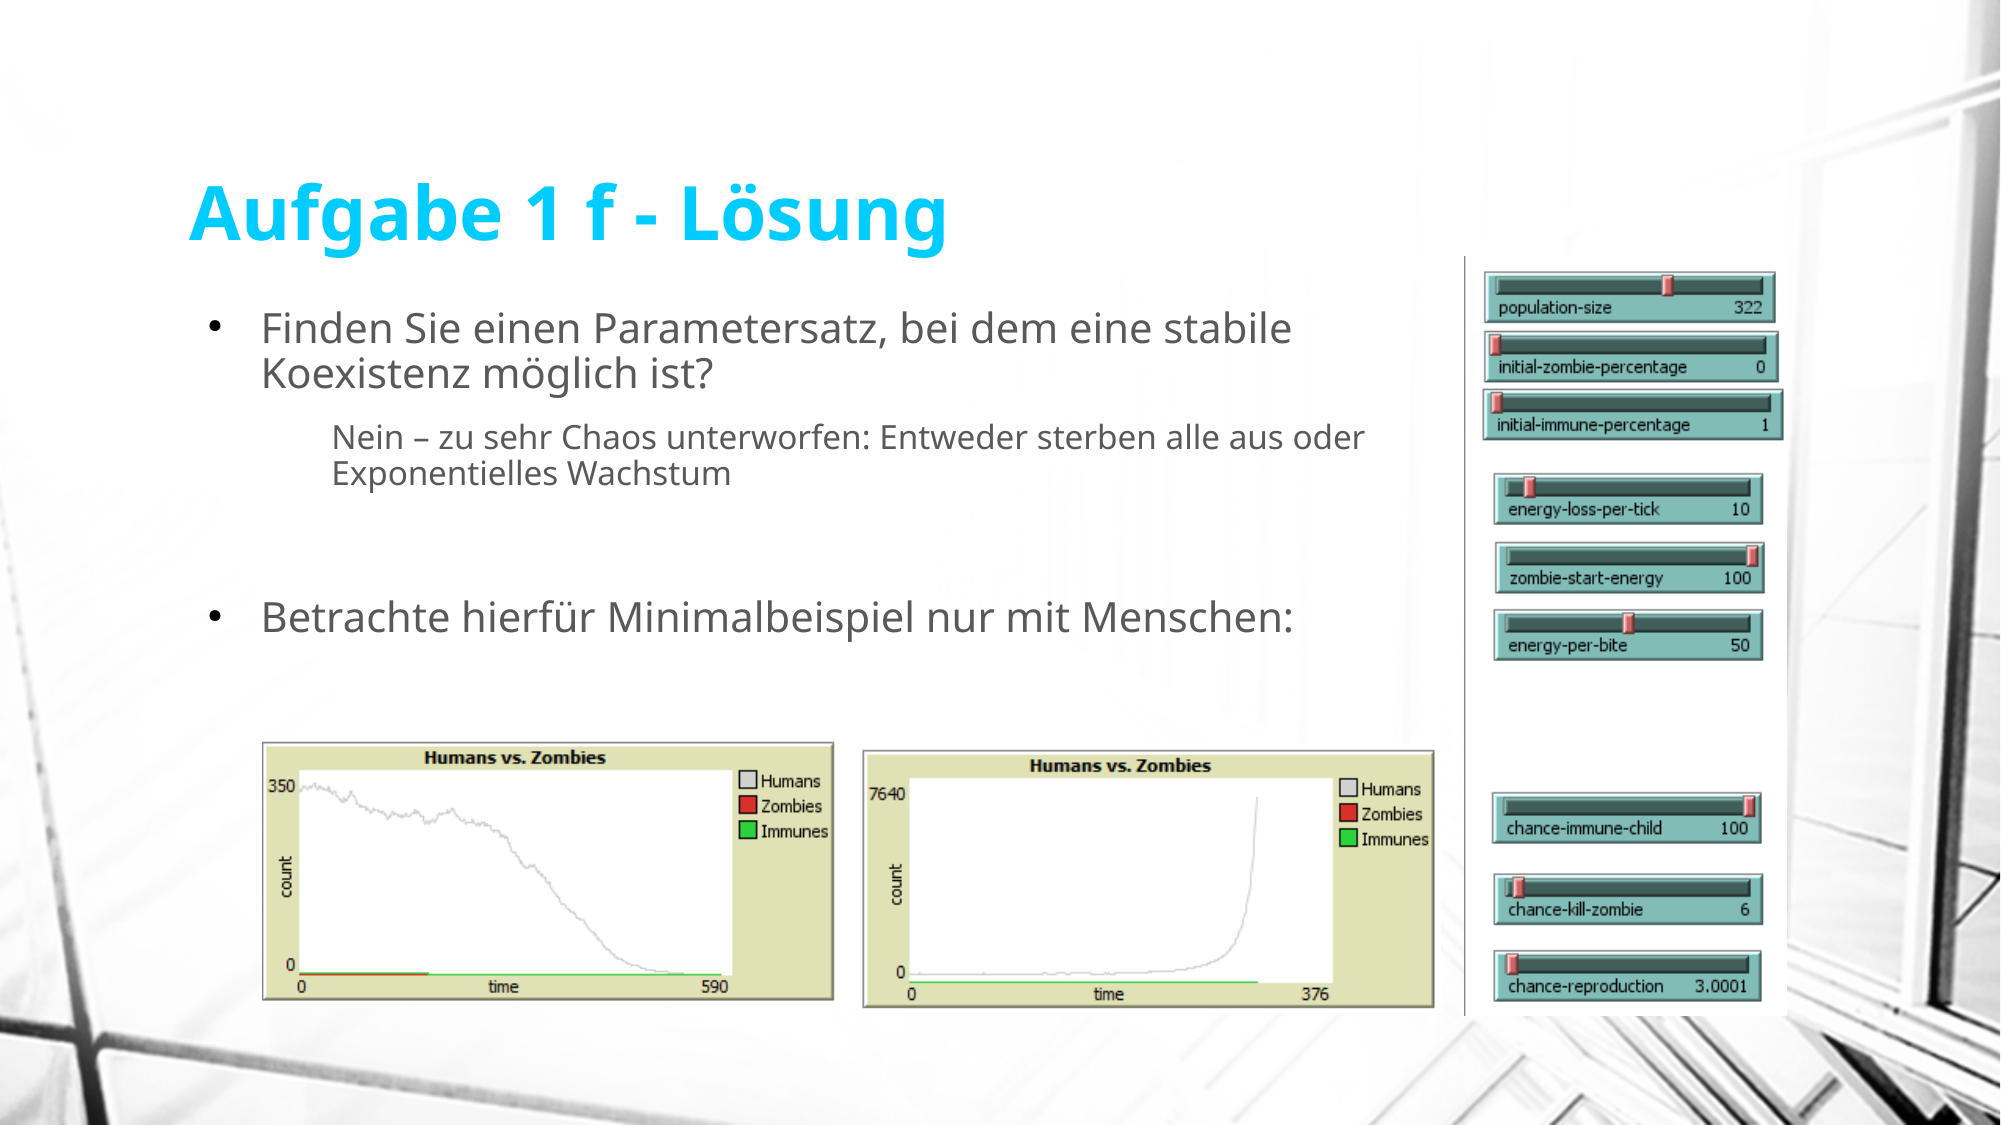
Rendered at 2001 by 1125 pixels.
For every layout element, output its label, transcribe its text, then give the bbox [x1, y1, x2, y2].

title Aufgabe 1 f - Lösung [174, 87, 1831, 263]
picture [0, 0, 2001, 1125]
list Finden Sie einen Parametersatz, bei dem eine stabile Koexistenz möglich ist? Nein – zu sehr Chaos unterworfen: Entweder sterben alle aus oder Exponentielles Wachstum Betrachte hierfür Minimalbeispiel nur mit Menschen: [174, 299, 1464, 584]
